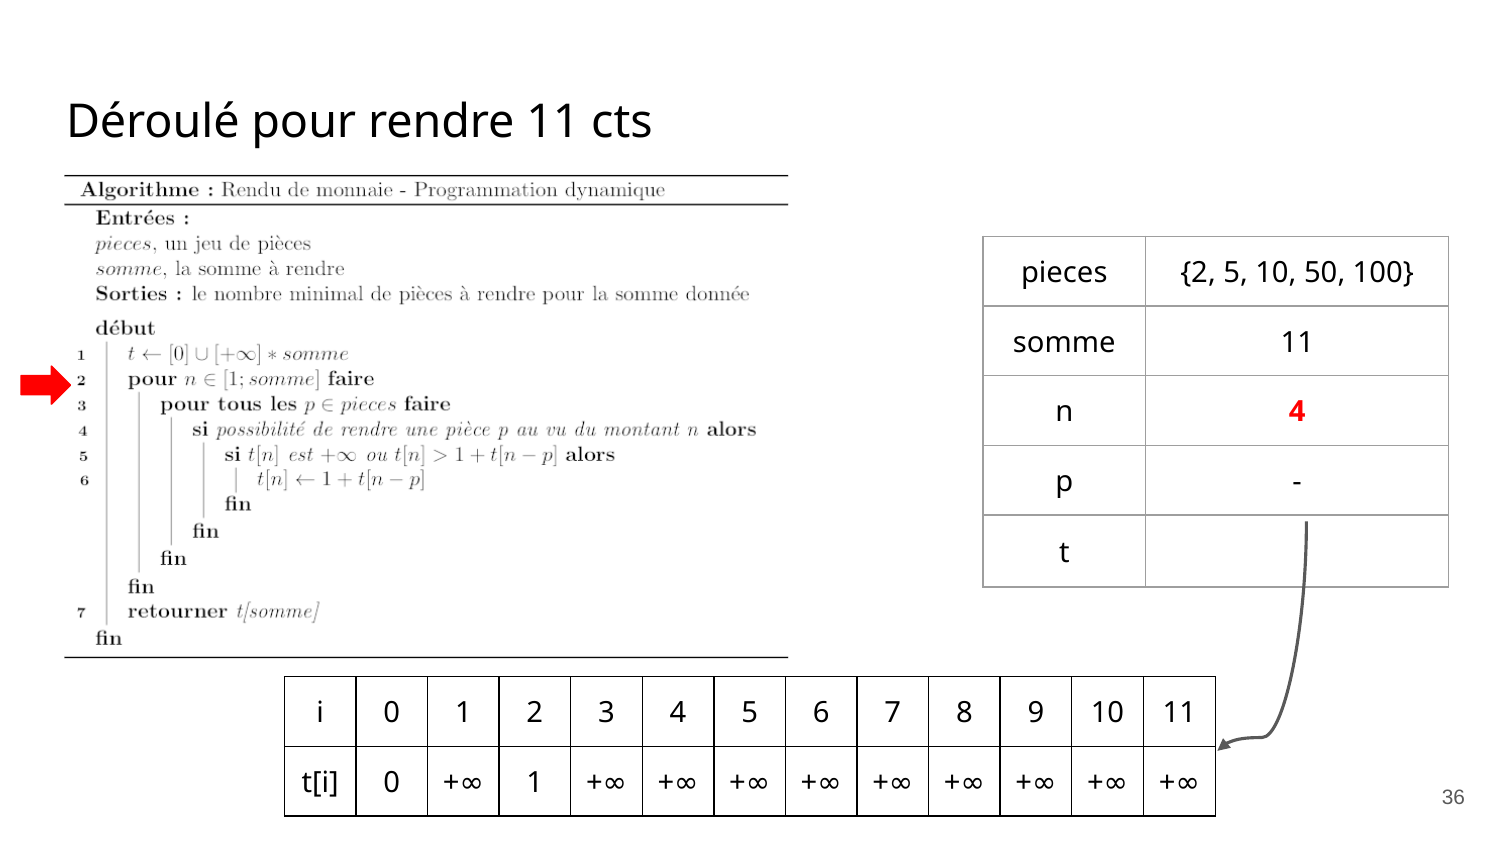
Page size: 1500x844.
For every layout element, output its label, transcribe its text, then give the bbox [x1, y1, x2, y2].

table_cell +∞ [643, 747, 713, 815]
table_cell +∞ [786, 747, 856, 815]
table_header 3 [571, 677, 642, 746]
table_header 7 [858, 677, 928, 746]
table_cell 11 [1146, 307, 1448, 375]
table_cell 4 [1146, 376, 1448, 445]
table_cell +∞ [929, 747, 999, 815]
table_header 6 [786, 677, 856, 746]
table_cell 1 [500, 747, 570, 815]
table_cell +∞ [715, 747, 785, 815]
table_cell somme [984, 307, 1145, 375]
picture [63, 173, 789, 660]
table_cell n [984, 376, 1145, 445]
table_cell +∞ [571, 747, 642, 815]
title Déroulé pour rendre 11 cts [51, 72, 1449, 167]
table_cell +∞ [428, 747, 498, 815]
table_cell p [984, 446, 1145, 514]
table_header pieces [984, 237, 1145, 305]
table_header 0 [357, 677, 427, 746]
table_header 4 [643, 677, 713, 746]
table_cell [1146, 516, 1448, 586]
table_header 8 [929, 677, 999, 746]
table_header 5 [715, 677, 785, 746]
slide_number <numéro> [1389, 764, 1480, 830]
table_header 2 [500, 677, 570, 746]
table_cell t[i] [285, 747, 355, 815]
table_cell t [984, 516, 1145, 586]
table_cell +∞ [1072, 747, 1143, 815]
table_header 9 [1001, 677, 1071, 746]
table_cell +∞ [1001, 747, 1071, 815]
table_cell - [1146, 446, 1448, 514]
table_cell 0 [357, 747, 427, 815]
table_header 10 [1072, 677, 1143, 746]
table_header 11 [1144, 677, 1215, 746]
table_header {2, 5, 10, 50, 100} [1146, 237, 1448, 305]
table_cell +∞ [858, 747, 928, 815]
text_box [21, 366, 71, 405]
table_header i [285, 677, 355, 746]
table_header 1 [428, 677, 498, 746]
table_cell +∞ [1144, 747, 1215, 815]
